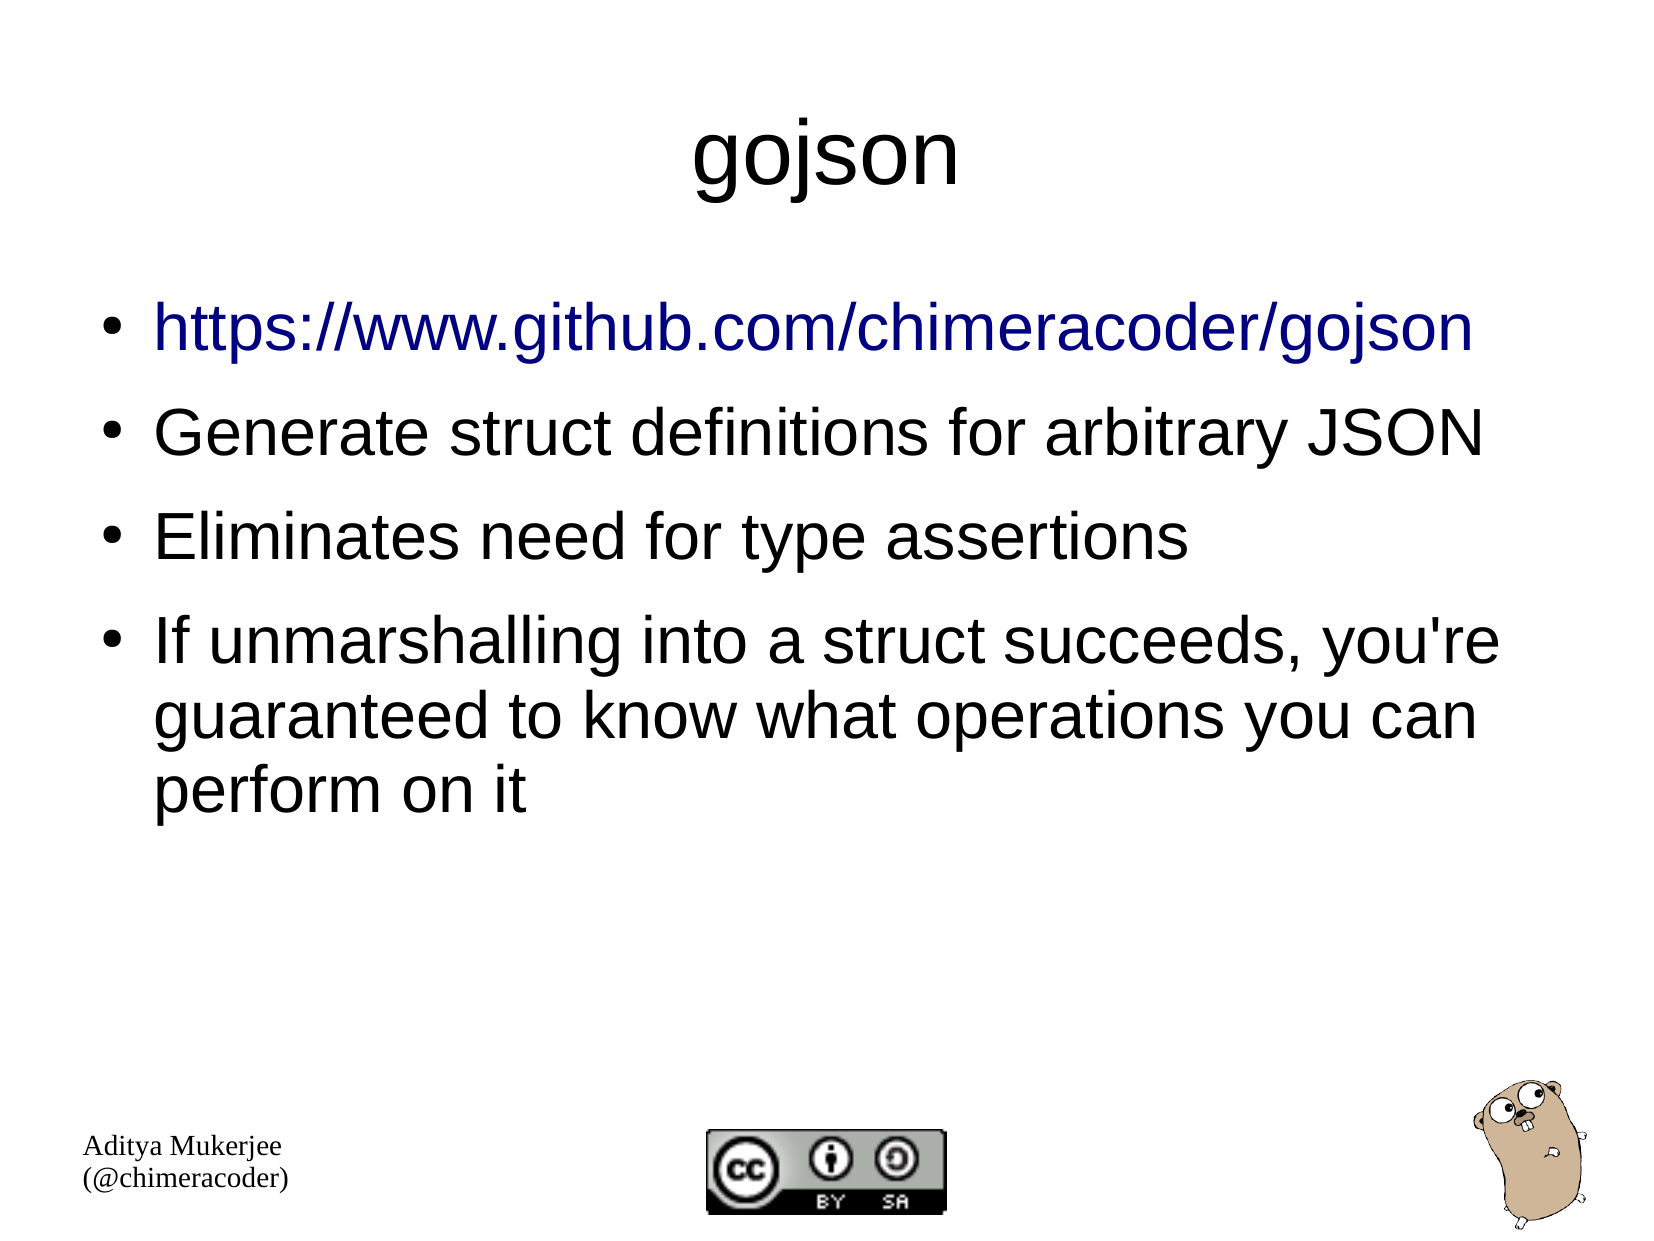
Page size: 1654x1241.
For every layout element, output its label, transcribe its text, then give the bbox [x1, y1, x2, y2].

title gojson [82, 49, 1571, 257]
list https://www.github.com/chimeracoder/gojson Generate struct definitions for arbitrary JSON Eliminates need for type assertions If unmarshalling into a struct succeeds, you're guaranteed to know what operations you can perform on it [82, 290, 1538, 1010]
picture [1455, 1079, 1606, 1230]
picture [706, 1129, 947, 1215]
